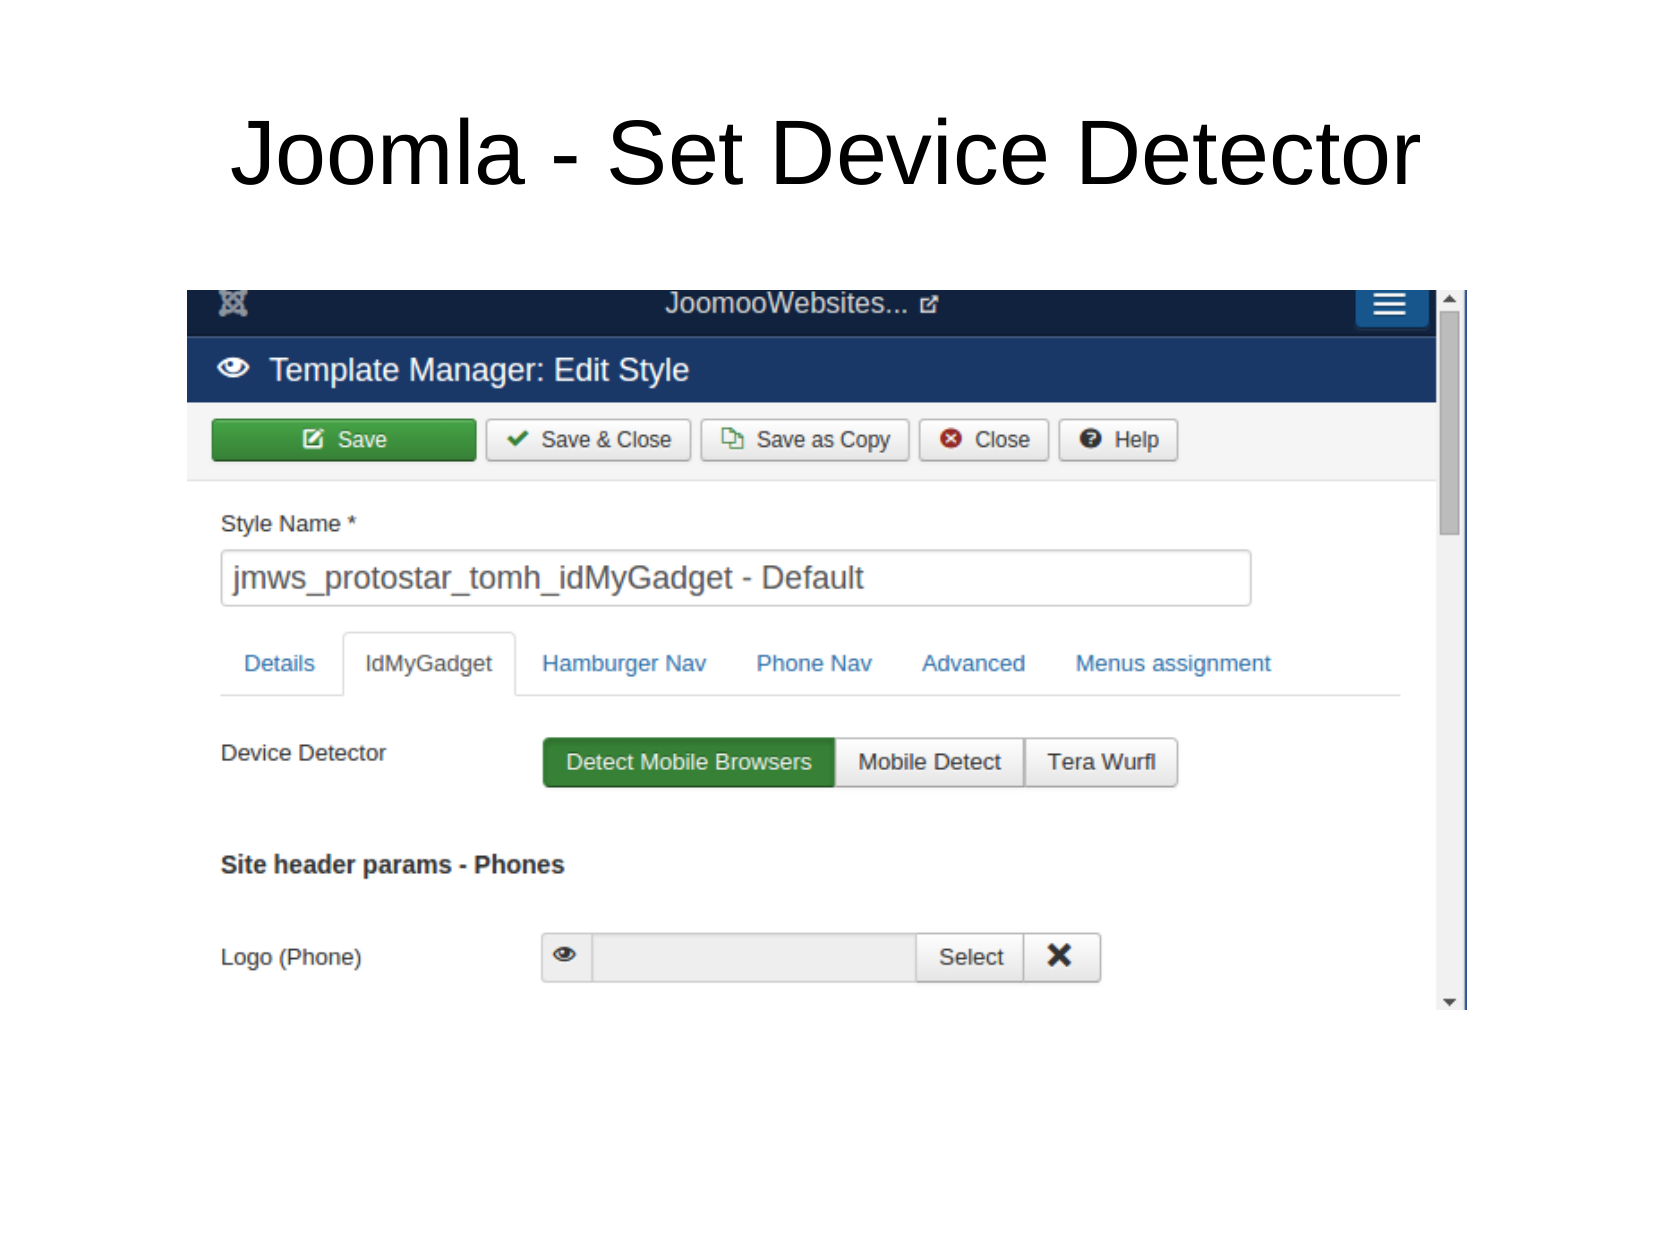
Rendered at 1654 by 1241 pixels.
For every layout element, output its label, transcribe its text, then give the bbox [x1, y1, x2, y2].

title Joomla - Set Device Detector [82, 49, 1571, 257]
picture [187, 290, 1467, 1010]
